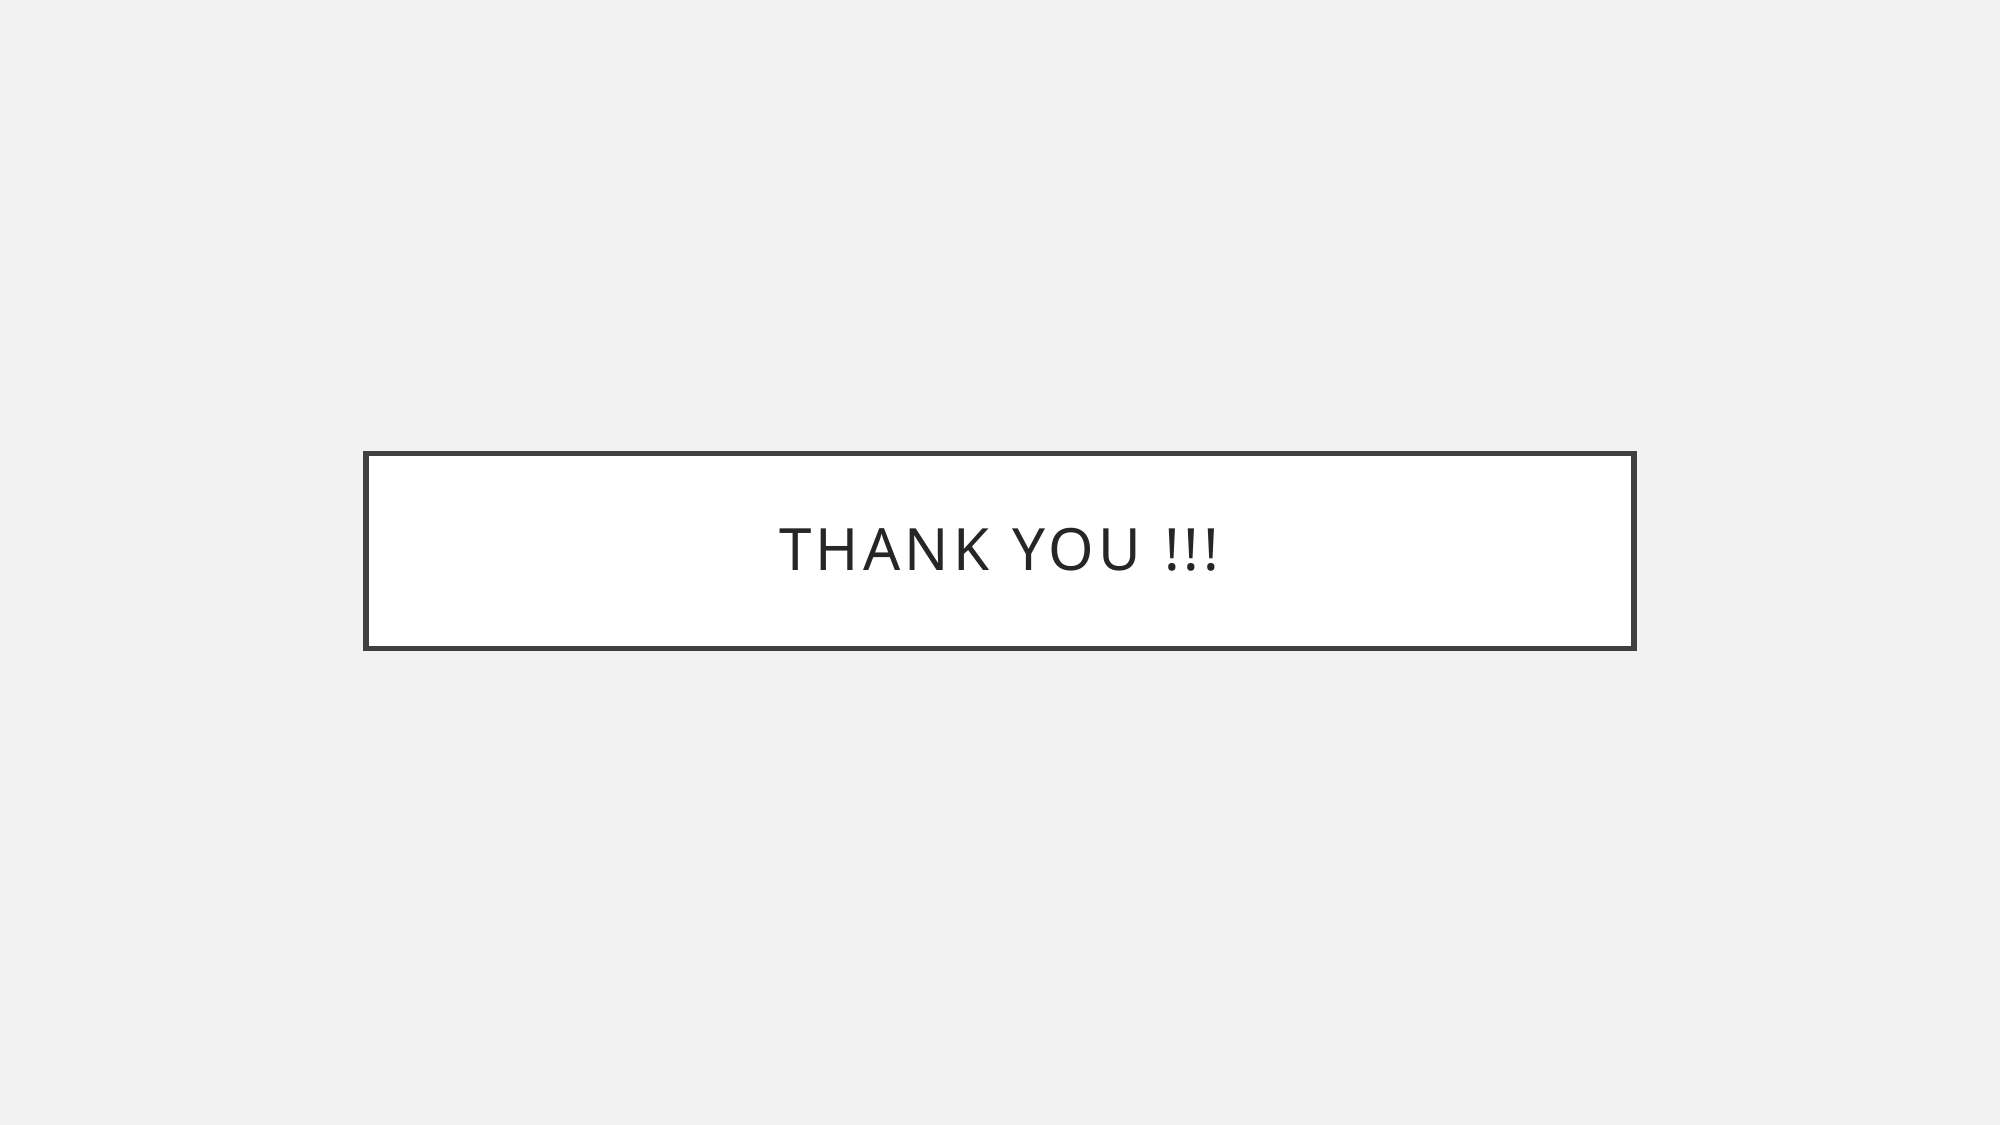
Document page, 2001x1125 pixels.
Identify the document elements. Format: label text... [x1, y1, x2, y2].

title Thank you !!! [366, 453, 1634, 649]
